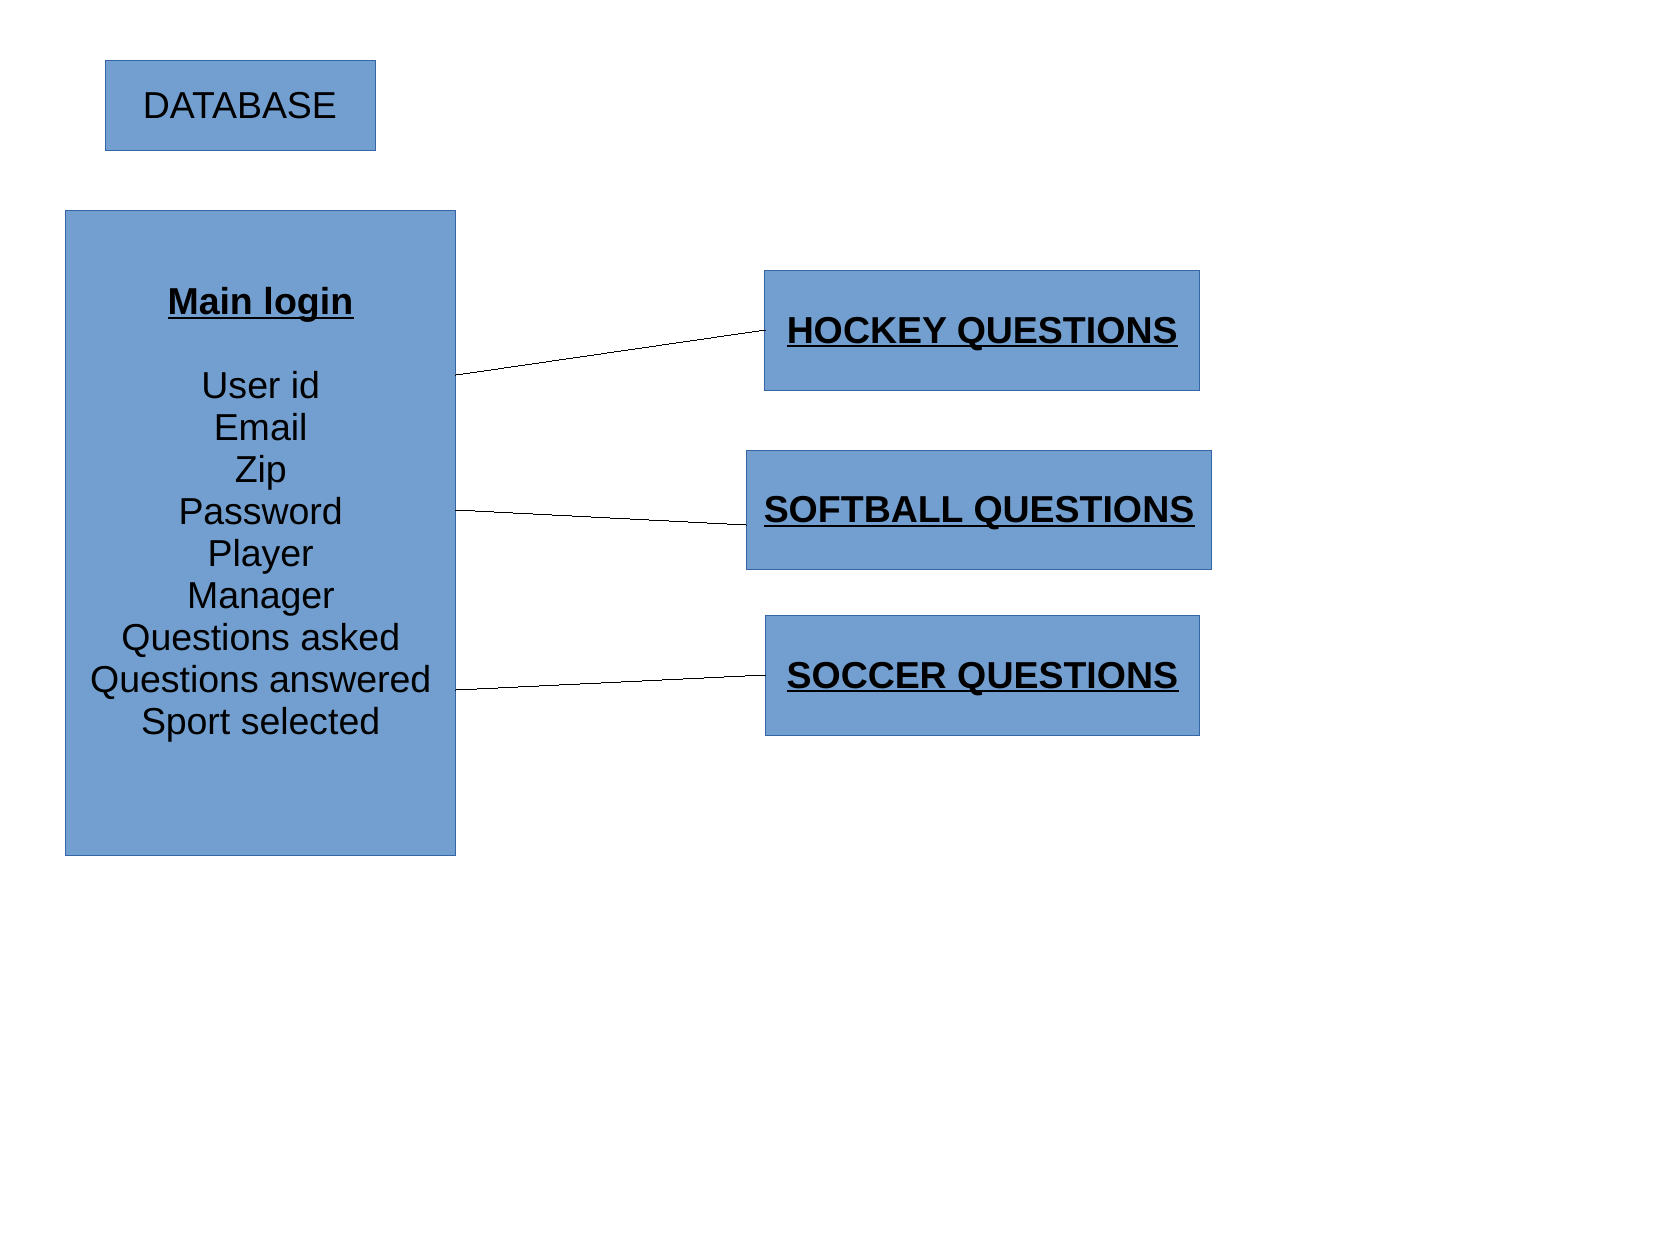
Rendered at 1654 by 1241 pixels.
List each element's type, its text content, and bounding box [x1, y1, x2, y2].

text_box DATABASE [105, 60, 376, 151]
text_box SOFTBALL QUESTIONS [746, 450, 1212, 570]
text_box HOCKEY QUESTIONS [764, 270, 1200, 391]
text_box SOCCER QUESTIONS [765, 615, 1200, 736]
text_box Main login User id Email Zip Password Player Manager Questions asked Questions answered Sport selected [65, 210, 456, 856]
